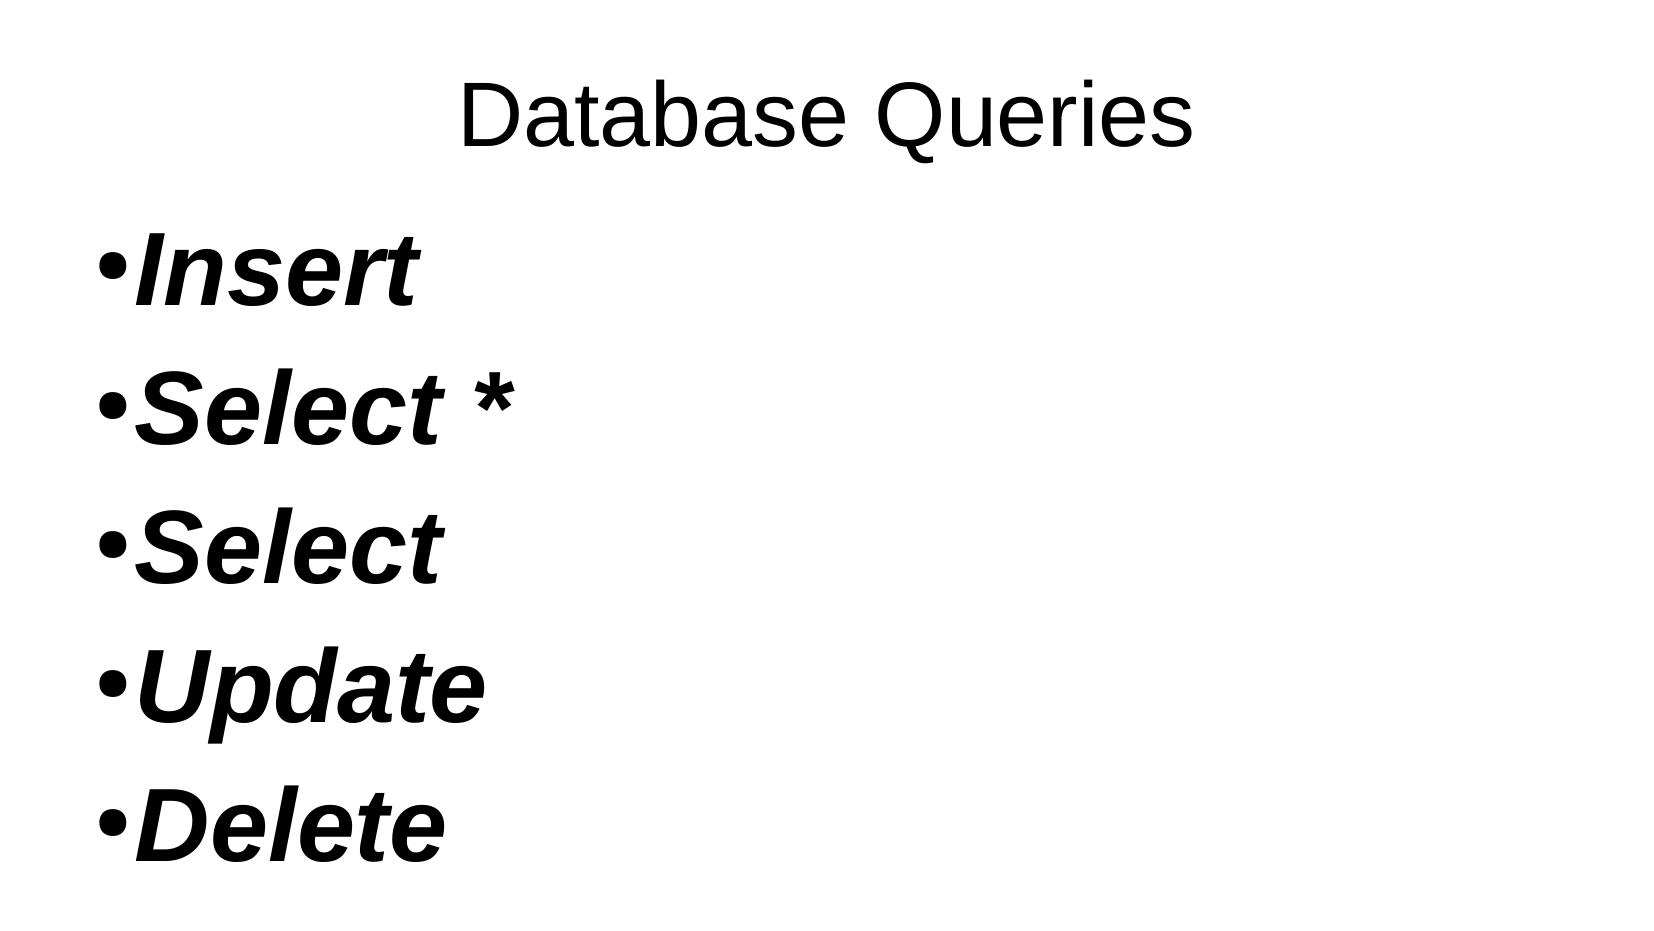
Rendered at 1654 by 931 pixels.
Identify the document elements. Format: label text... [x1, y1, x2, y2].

list Insert Select * Select Update Delete [80, 210, 1567, 889]
title Database Queries [82, 37, 1571, 193]
